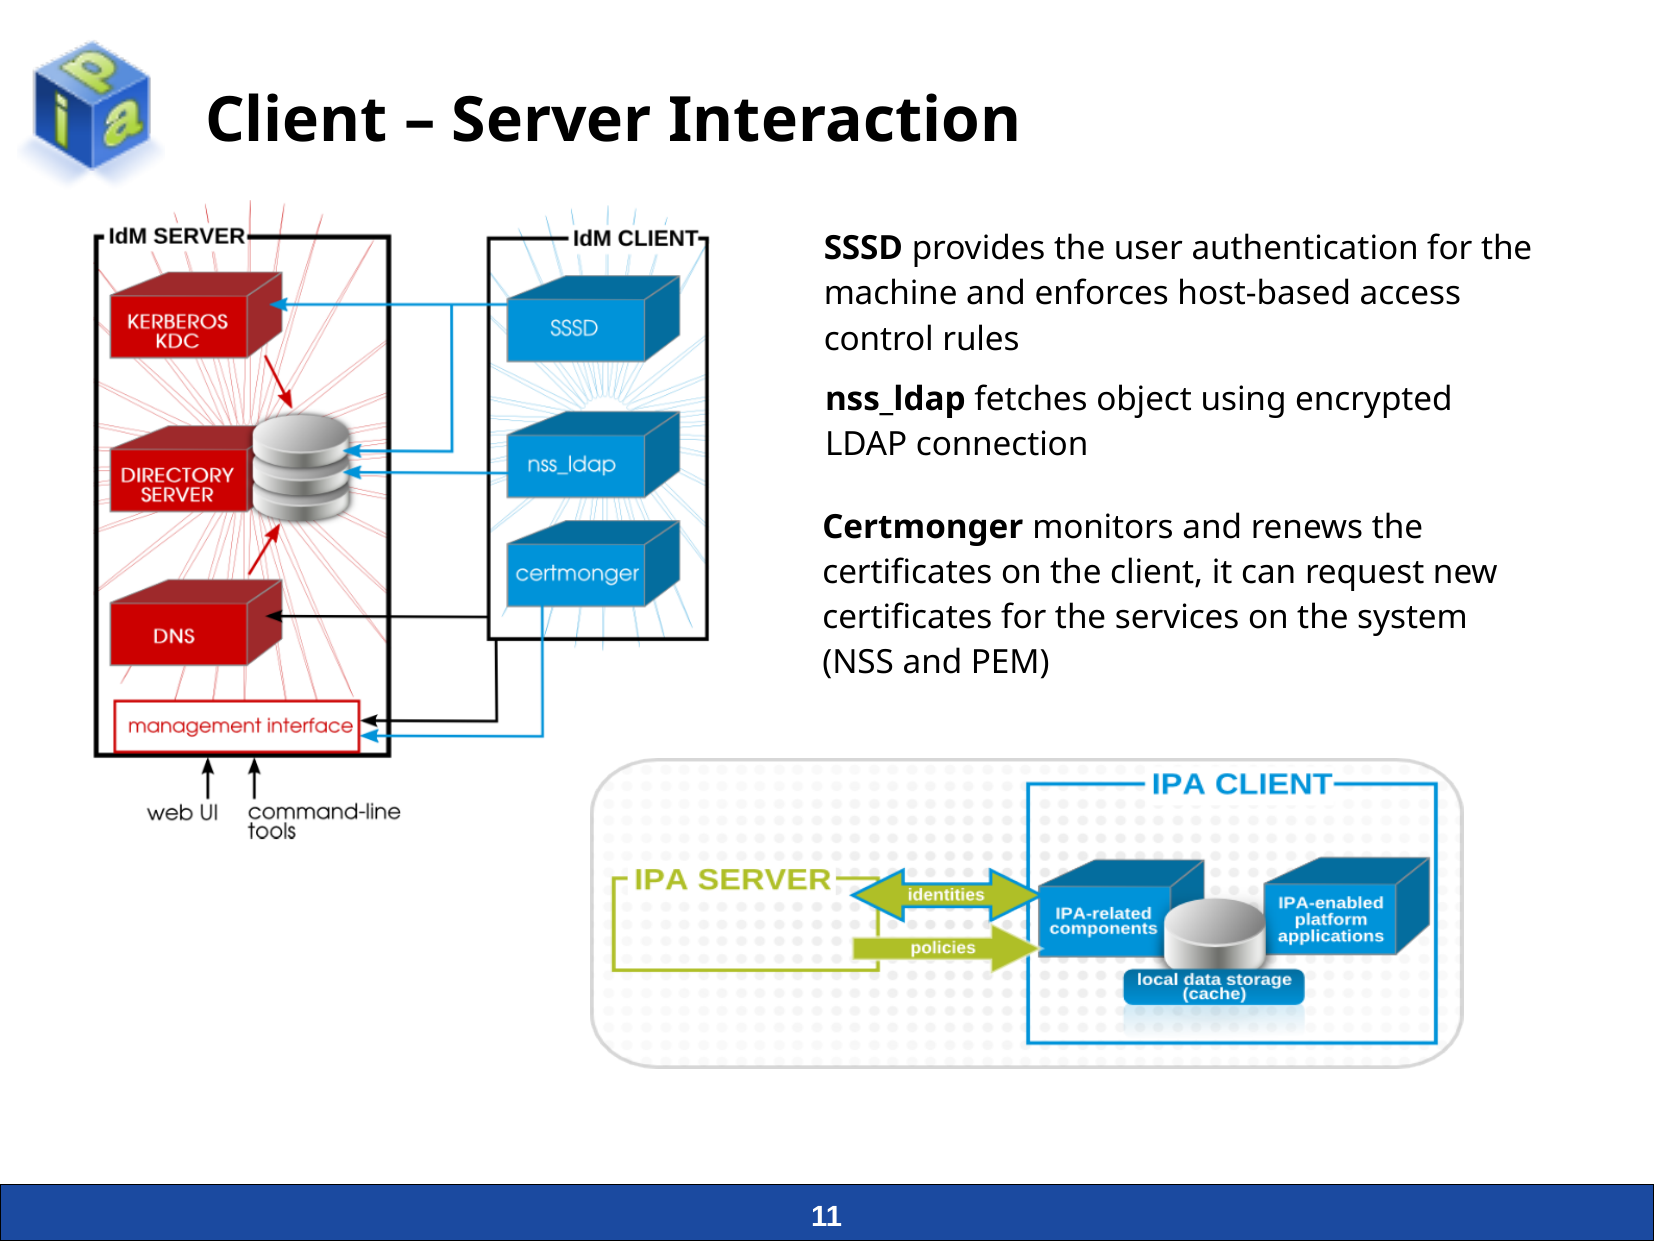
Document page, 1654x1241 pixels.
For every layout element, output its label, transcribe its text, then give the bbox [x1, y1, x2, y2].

text_box Certmonger monitors and renews the certificates on the client, it can request new certificates for the services on the system (NSS and PEM) [807, 495, 1520, 665]
title Client – Server Interaction [205, 23, 1654, 212]
picture [61, 197, 1464, 1069]
text_box nss_ldap fetches object using encrypted LDAP connection [810, 367, 1522, 459]
text_box SSSD provides the user authentication for the machine and enforces host-based access control rules [809, 216, 1560, 348]
picture [17, 34, 165, 193]
